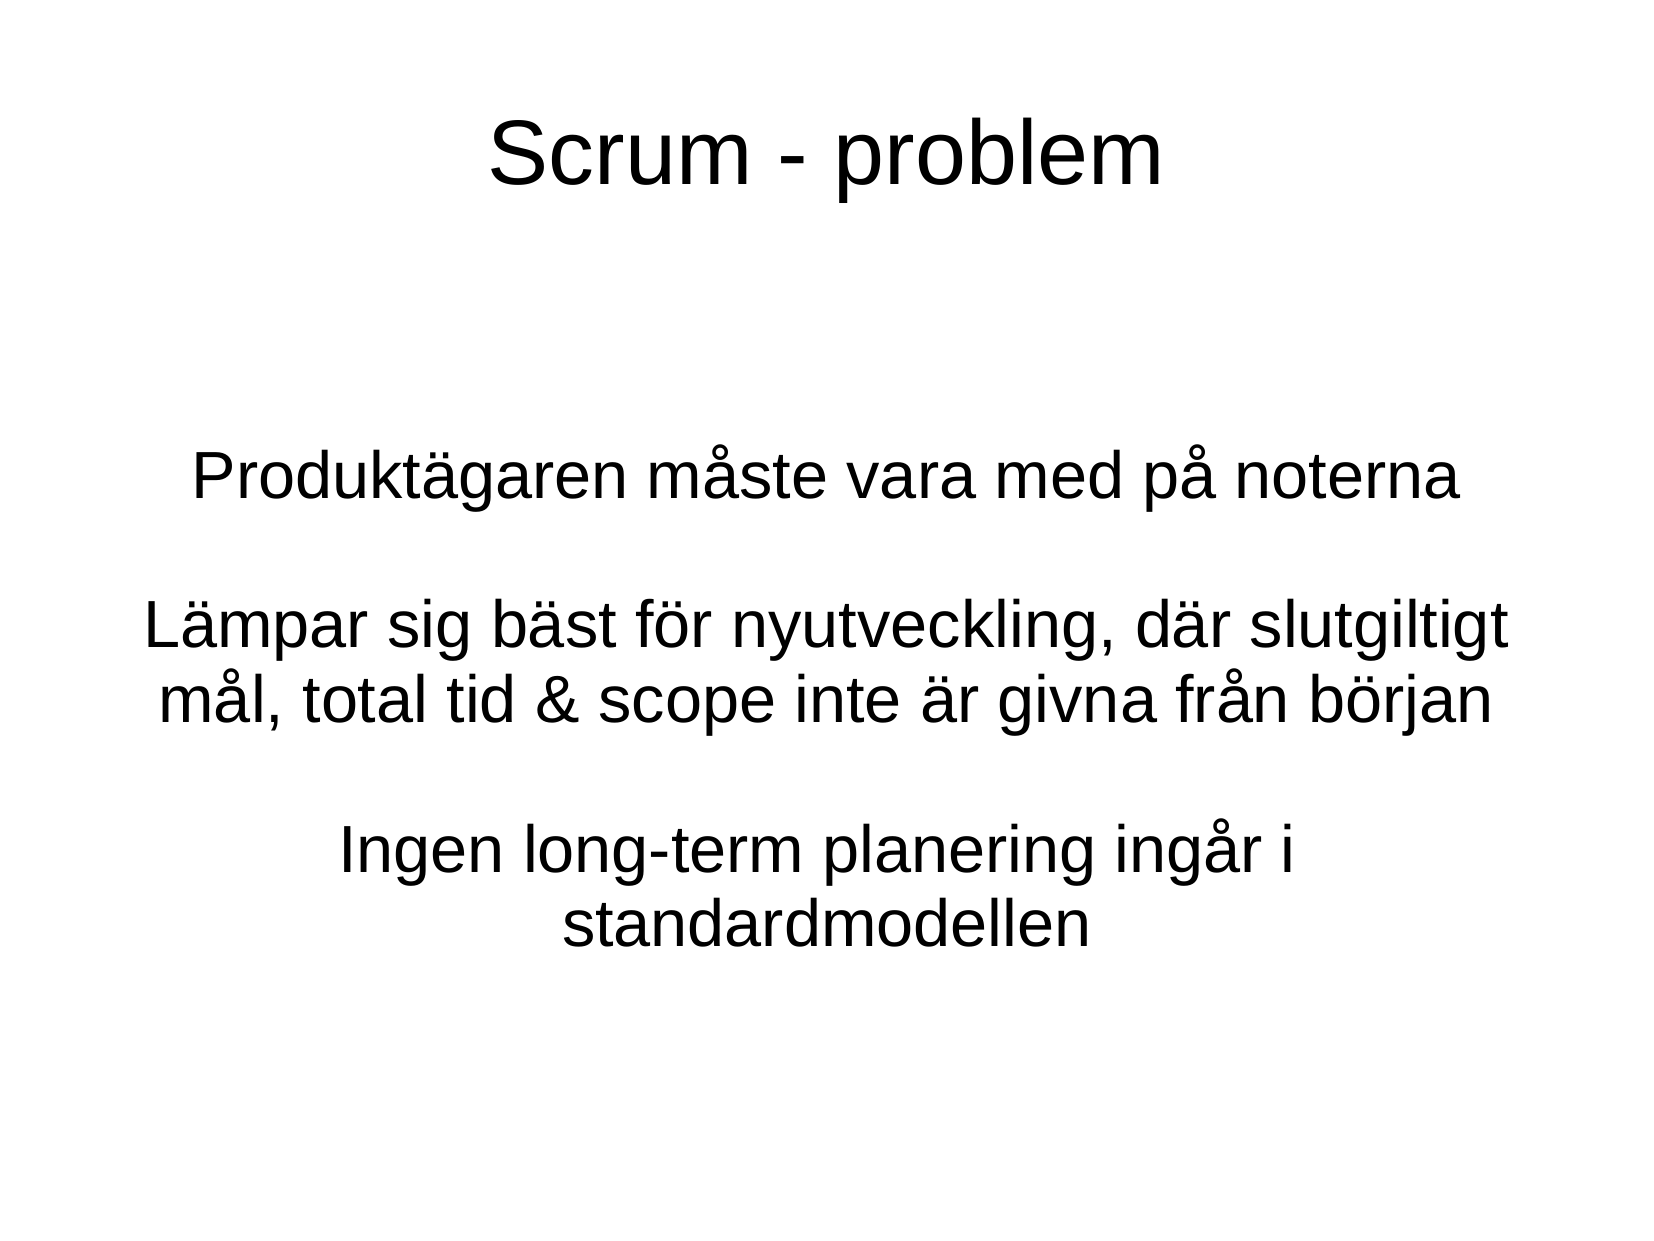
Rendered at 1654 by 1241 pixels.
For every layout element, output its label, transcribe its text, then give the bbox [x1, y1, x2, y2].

title Scrum - problem [82, 49, 1571, 257]
subtitle Produktägaren måste vara med på noterna Lämpar sig bäst för nyutveckling, där slutgiltigt mål, total tid & scope inte är givna från början Ingen long-term planering ingår i standardmodellen [82, 290, 1571, 1109]
